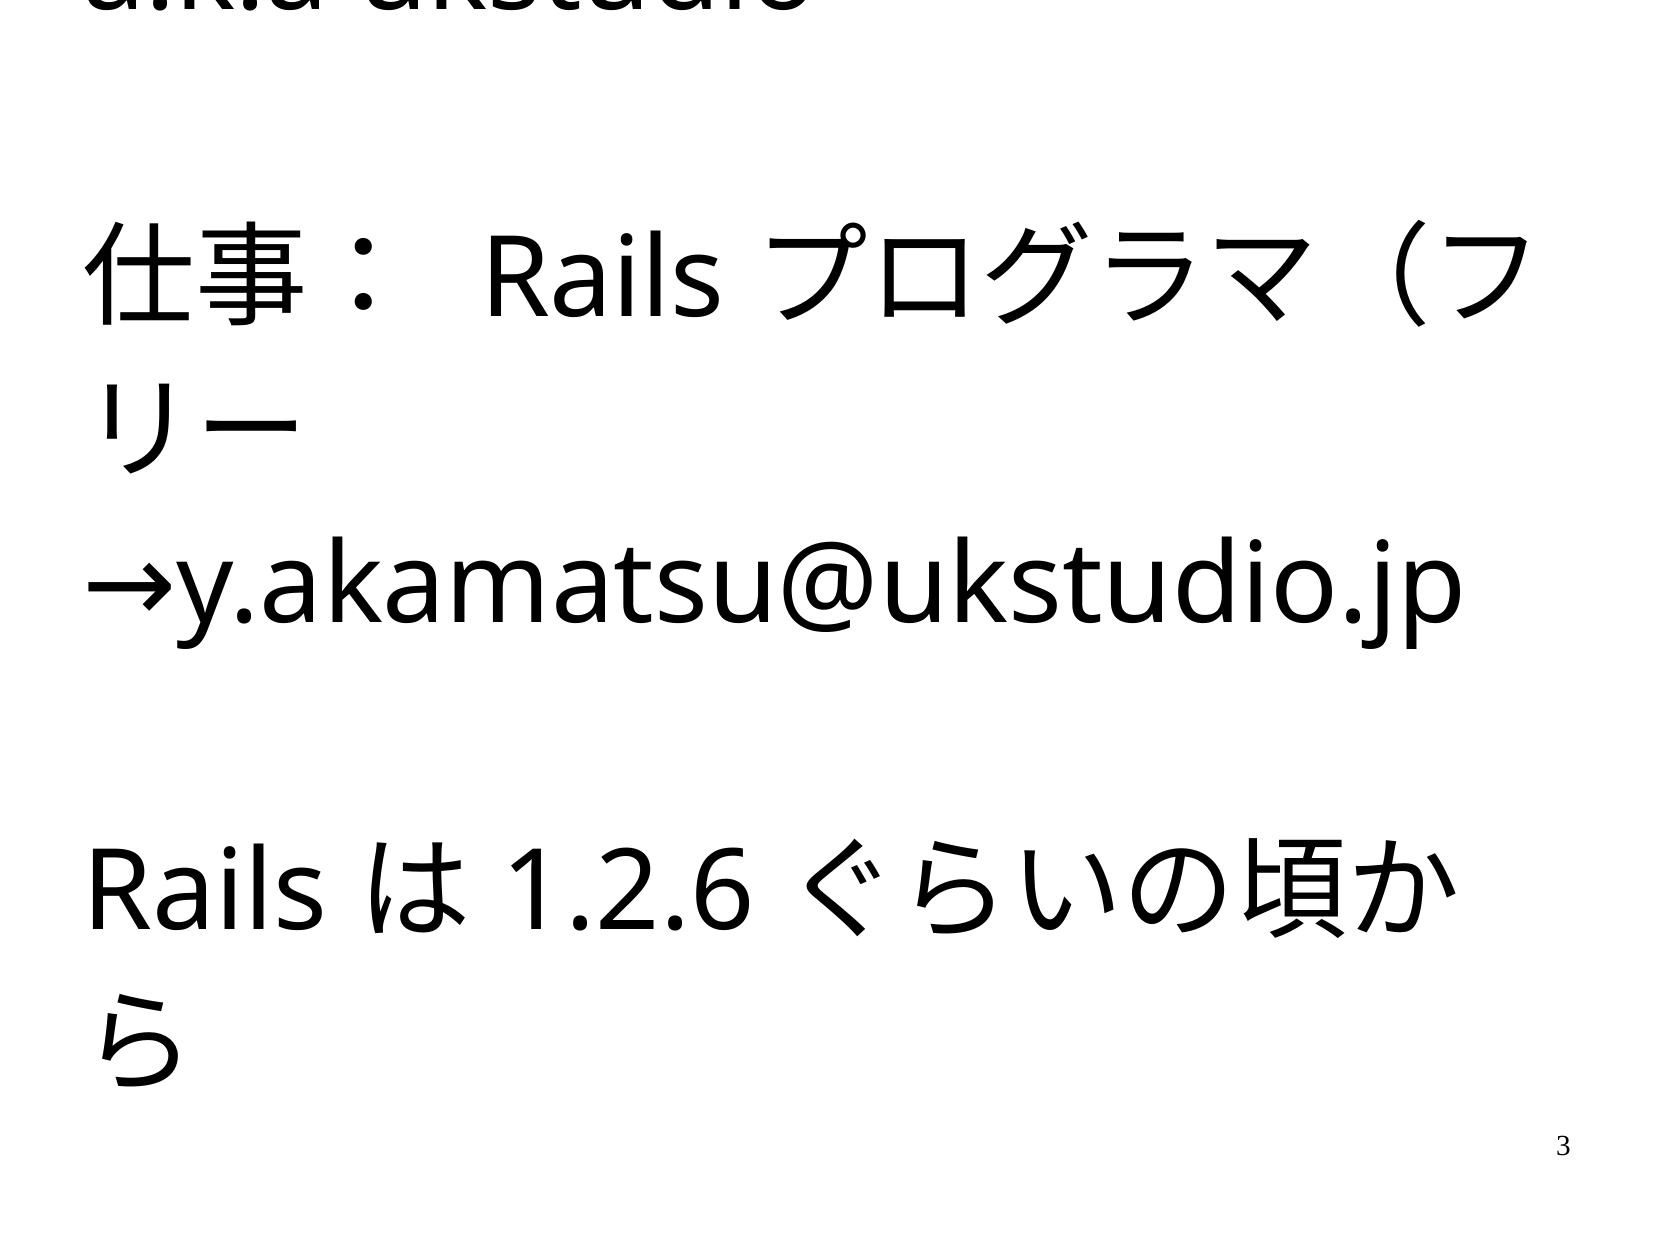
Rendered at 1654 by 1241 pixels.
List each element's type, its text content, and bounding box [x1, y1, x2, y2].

subtitle 名前： 赤松 祐希 a.k.a ukstudio 仕事： Railsプログラマ（フリー →y.akamatsu@ukstudio.jp Railsは1.2.6ぐらいの頃から [82, 34, 1571, 1124]
